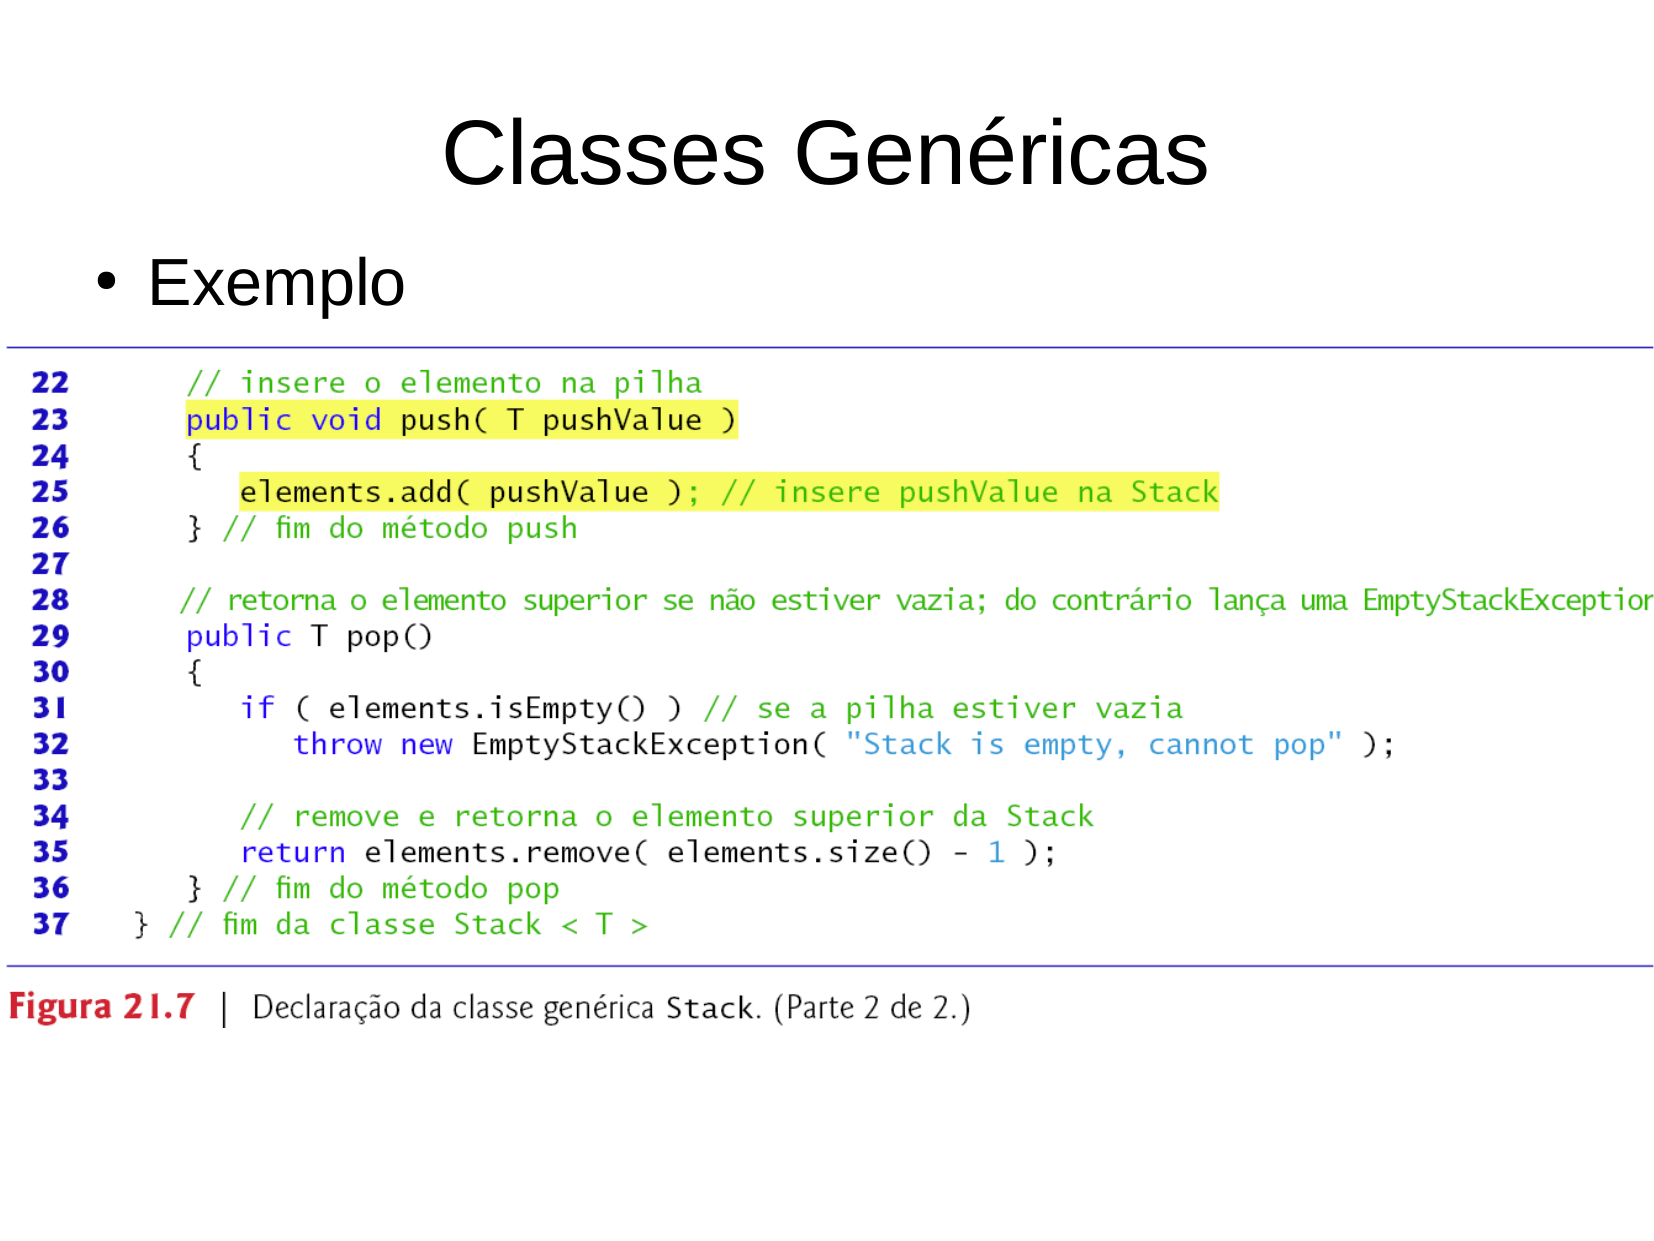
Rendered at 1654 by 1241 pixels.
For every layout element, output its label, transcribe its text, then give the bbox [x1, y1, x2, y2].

list Exemplo [76, 244, 1566, 1064]
title Classes Genéricas [82, 49, 1571, 257]
picture [1566, 346, 1654, 1028]
picture [6, 346, 76, 1028]
